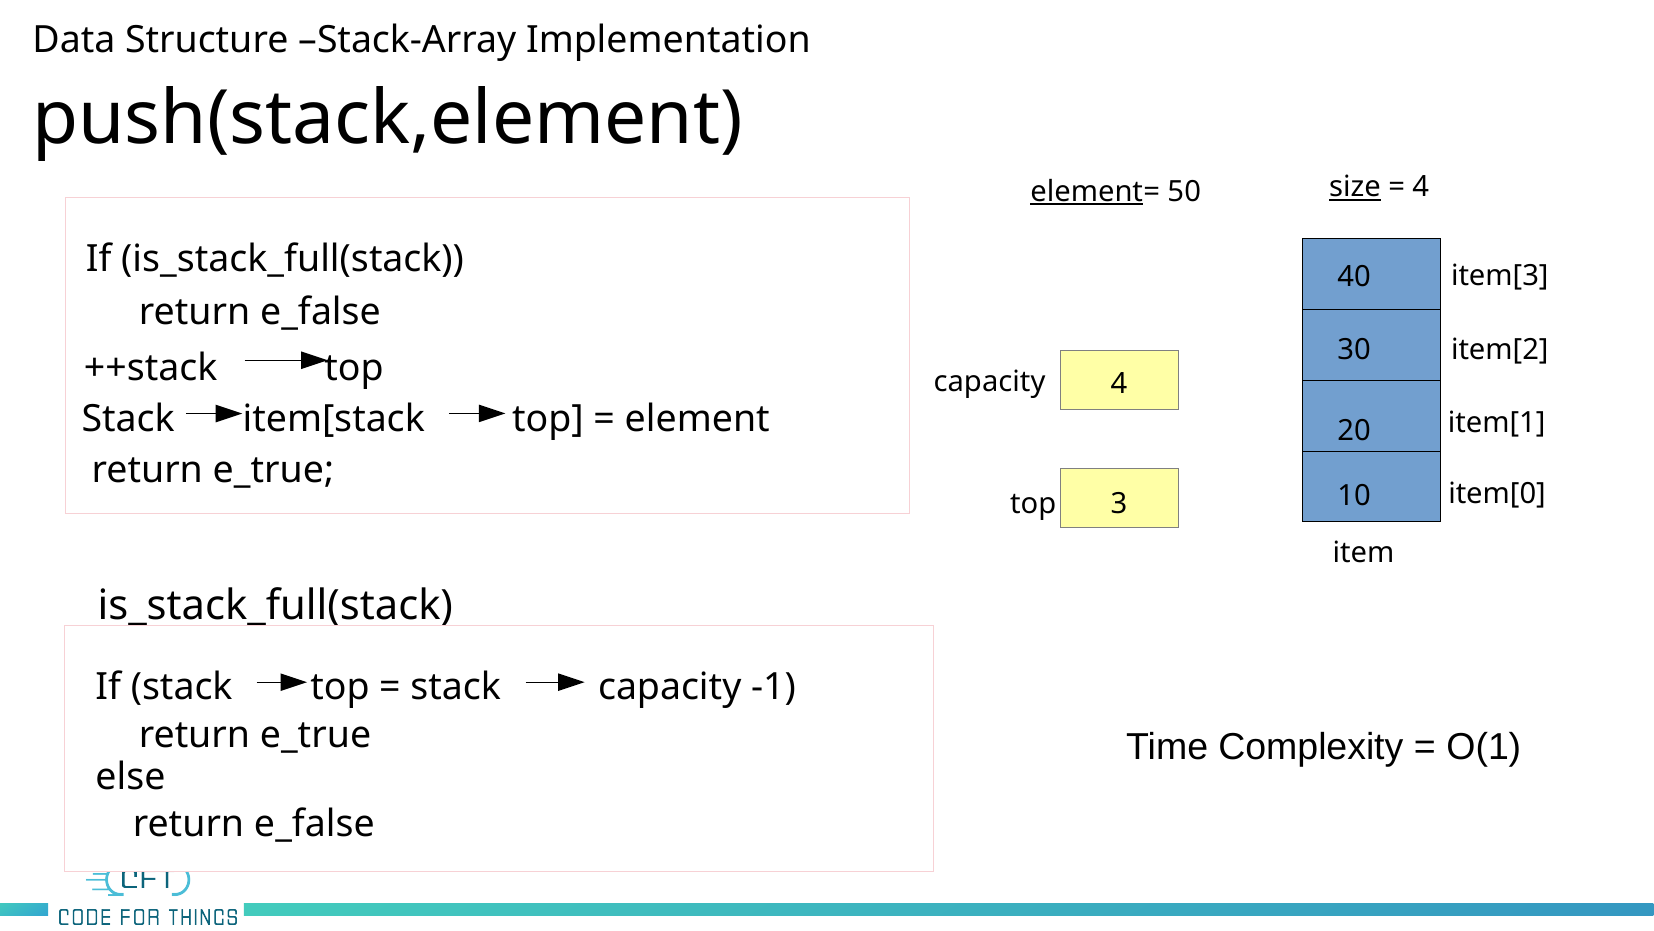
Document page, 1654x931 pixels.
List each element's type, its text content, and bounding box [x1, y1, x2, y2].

text_box item[3] [1441, 246, 1575, 330]
text_box If (stack top = stack capacity -1) [70, 652, 910, 712]
text_box item[2] [1441, 330, 1575, 405]
text_box 10 [1322, 466, 1406, 516]
text_box 20 [1322, 401, 1406, 451]
text_box item[0] [1433, 478, 1572, 549]
text_box return e_false [124, 277, 412, 336]
title Data Structure –Stack-Array Implementation push(stack,element) [32, 12, 1536, 166]
text_box top [995, 474, 1102, 532]
text_box item[1] [1441, 405, 1572, 478]
text_box 4 [1095, 354, 1155, 404]
text_box is_stack_full(stack) [82, 566, 626, 625]
text_box ++stack top [69, 332, 508, 383]
text_box element= 50 [1015, 166, 1270, 212]
text_box else [70, 741, 189, 801]
text_box [1060, 468, 1179, 474]
text_box [1060, 350, 1179, 410]
text_box Stack item[stack top] = element [47, 383, 839, 443]
text_box [1102, 524, 1179, 528]
text_box capacity [918, 352, 1085, 410]
text_box 30 [1322, 321, 1406, 371]
picture [59, 846, 237, 925]
text_box [65, 197, 910, 514]
text_box [1302, 238, 1441, 522]
text_box return e_false [118, 789, 406, 848]
text_box If (is_stack_full(stack)) [70, 224, 532, 290]
text_box item [1317, 523, 1419, 573]
text_box return e_true [124, 699, 399, 759]
text_box 40 [1322, 248, 1406, 298]
text_box 3 [1095, 474, 1179, 524]
text_box return e_true; [76, 443, 449, 502]
text_box size = 4 [1314, 166, 1510, 215]
text_box [64, 625, 934, 872]
text_box Time Complexity = O(1) [1111, 717, 1537, 775]
